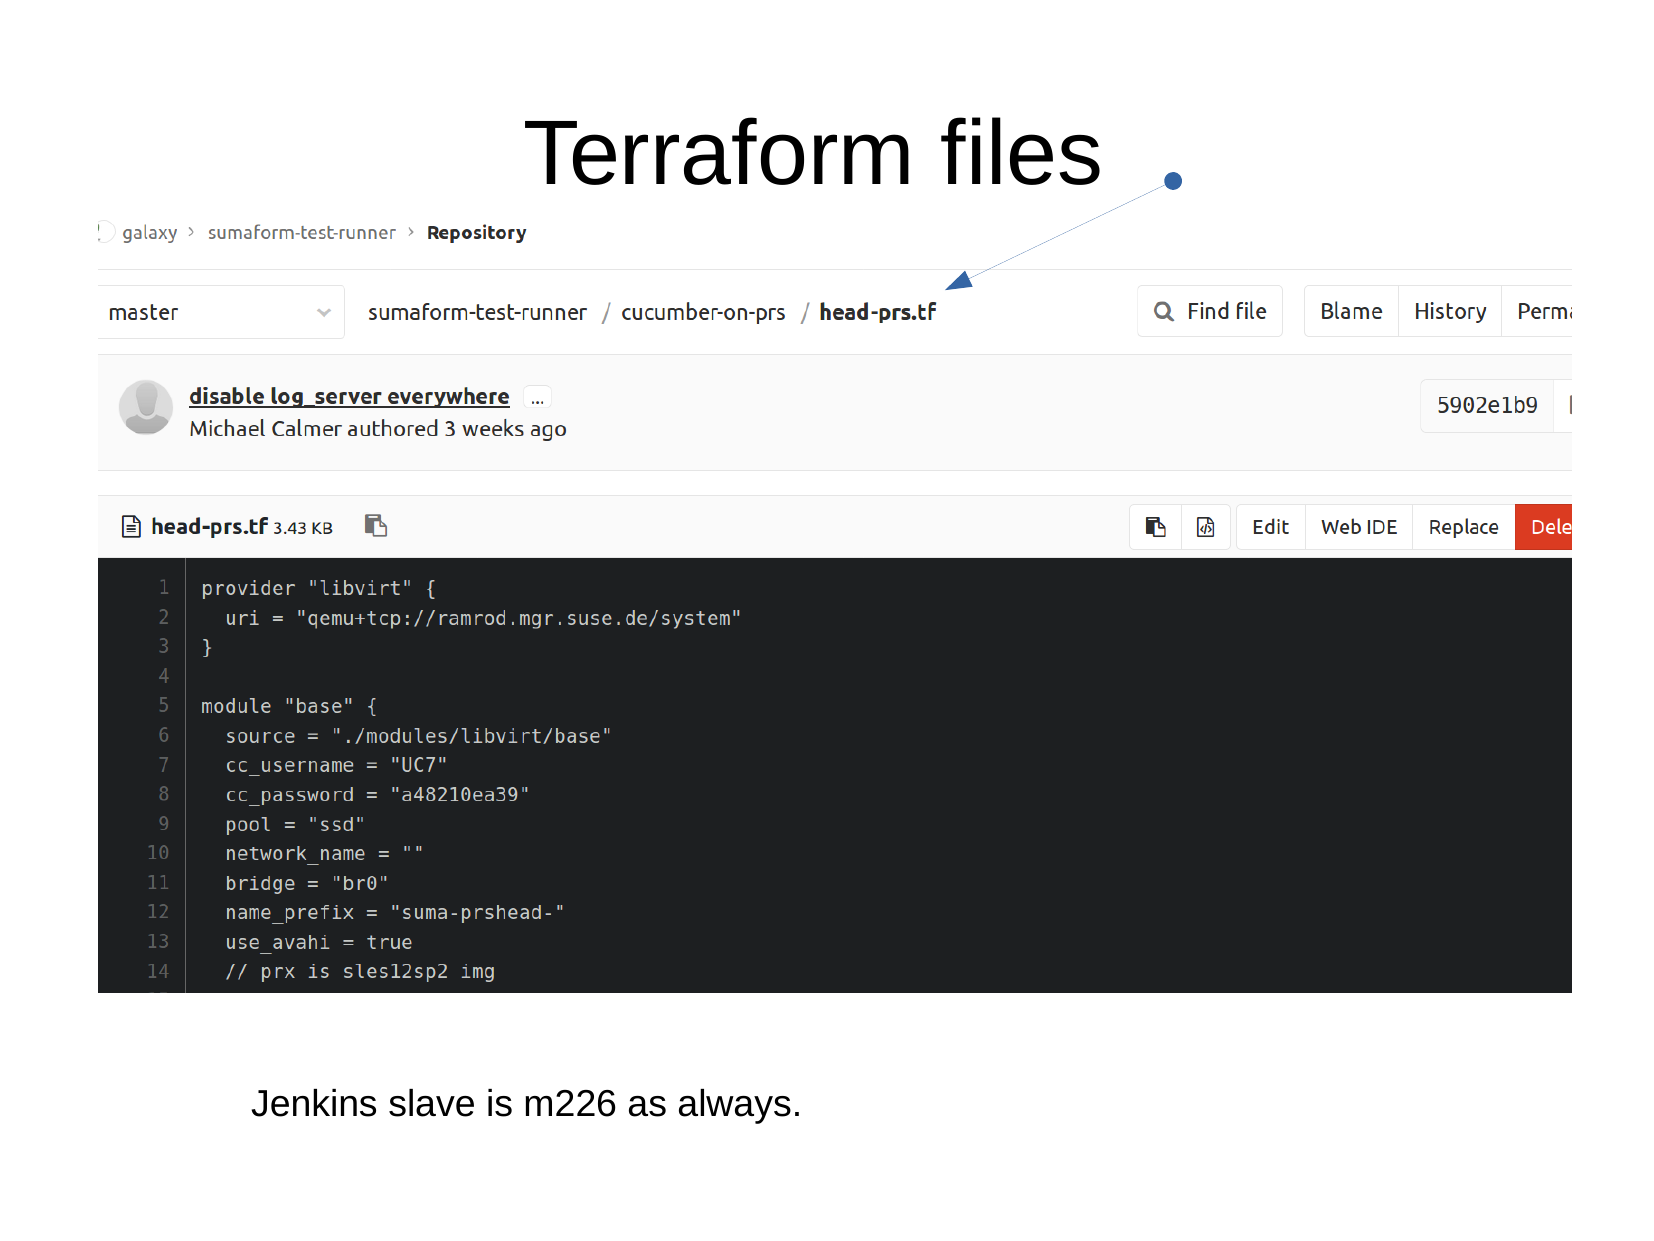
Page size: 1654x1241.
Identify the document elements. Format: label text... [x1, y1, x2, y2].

text_box Jenkins slave is m226 as always. [236, 1074, 1099, 1132]
picture [98, 215, 1572, 993]
title Terraform files [82, 49, 1571, 257]
